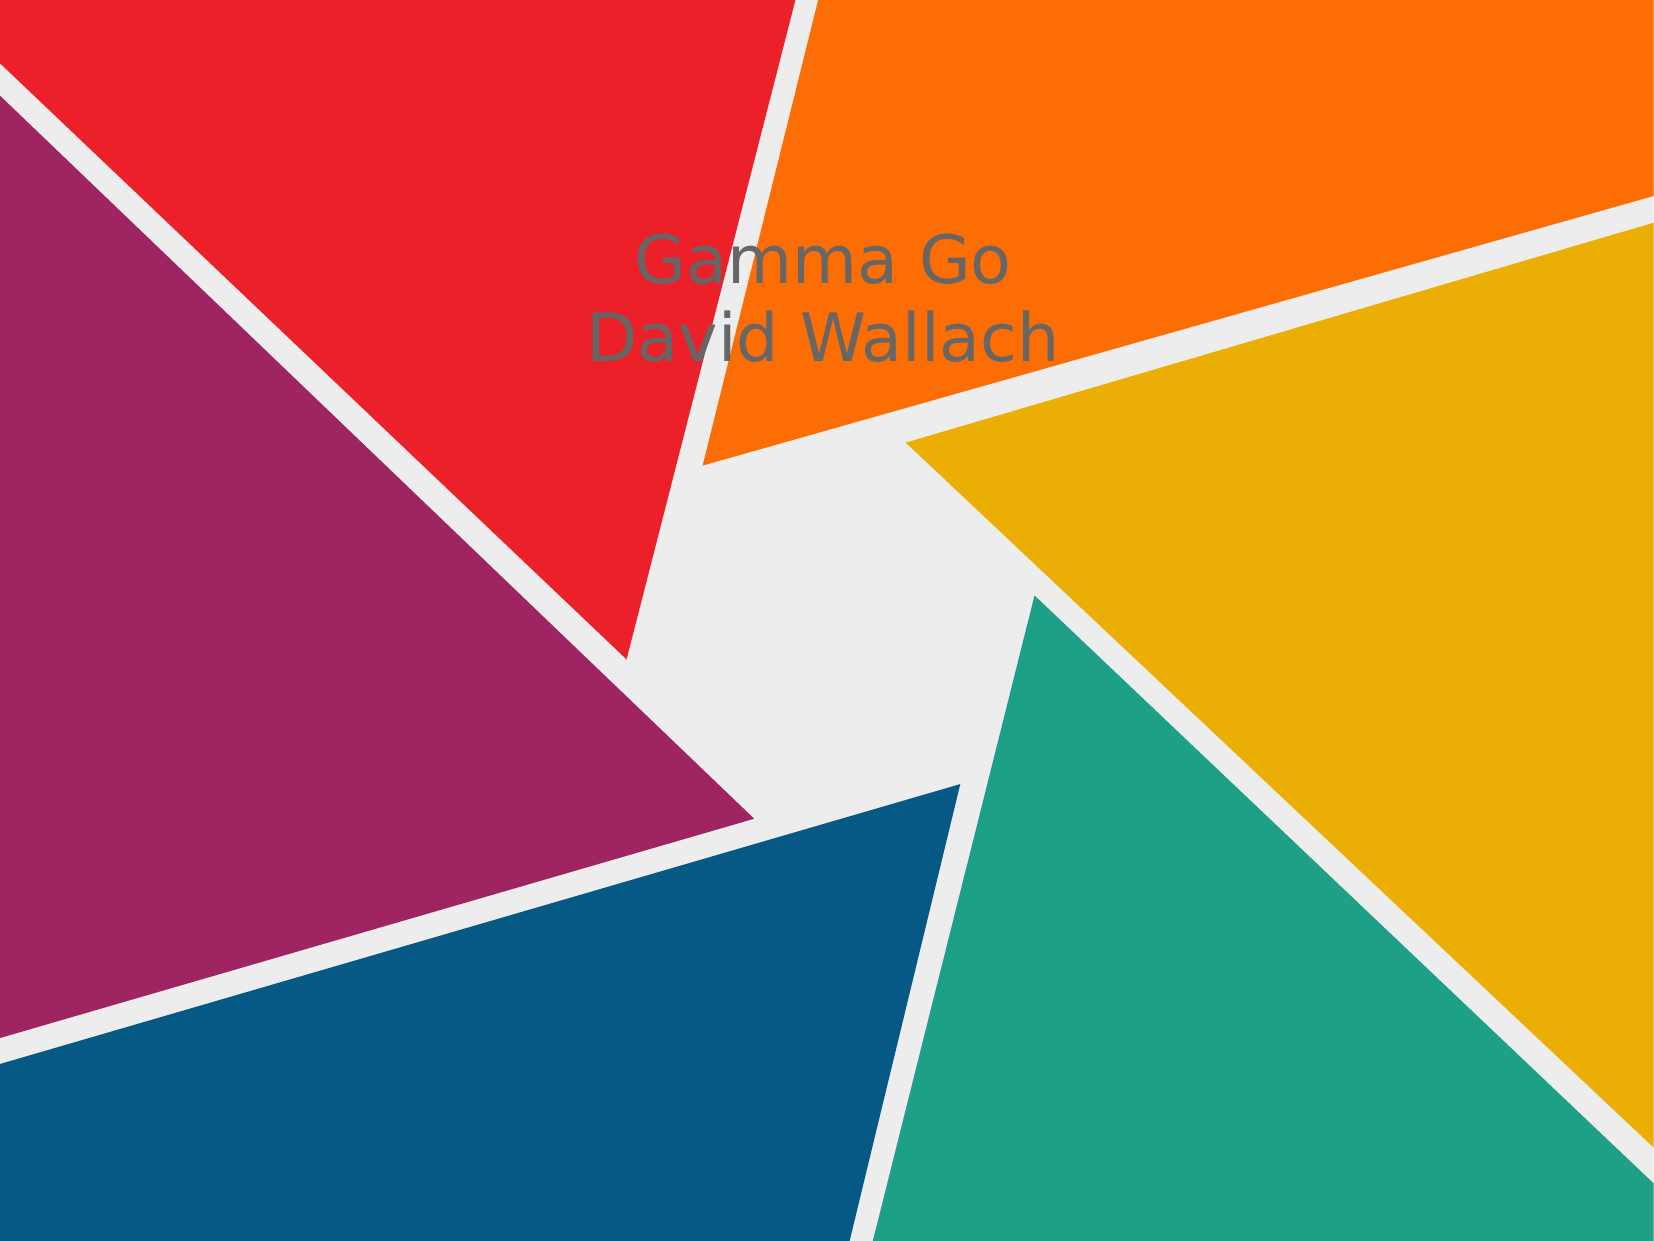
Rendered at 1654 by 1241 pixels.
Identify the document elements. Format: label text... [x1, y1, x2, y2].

subtitle Gamma Go David Wallach [450, 21, 1196, 578]
